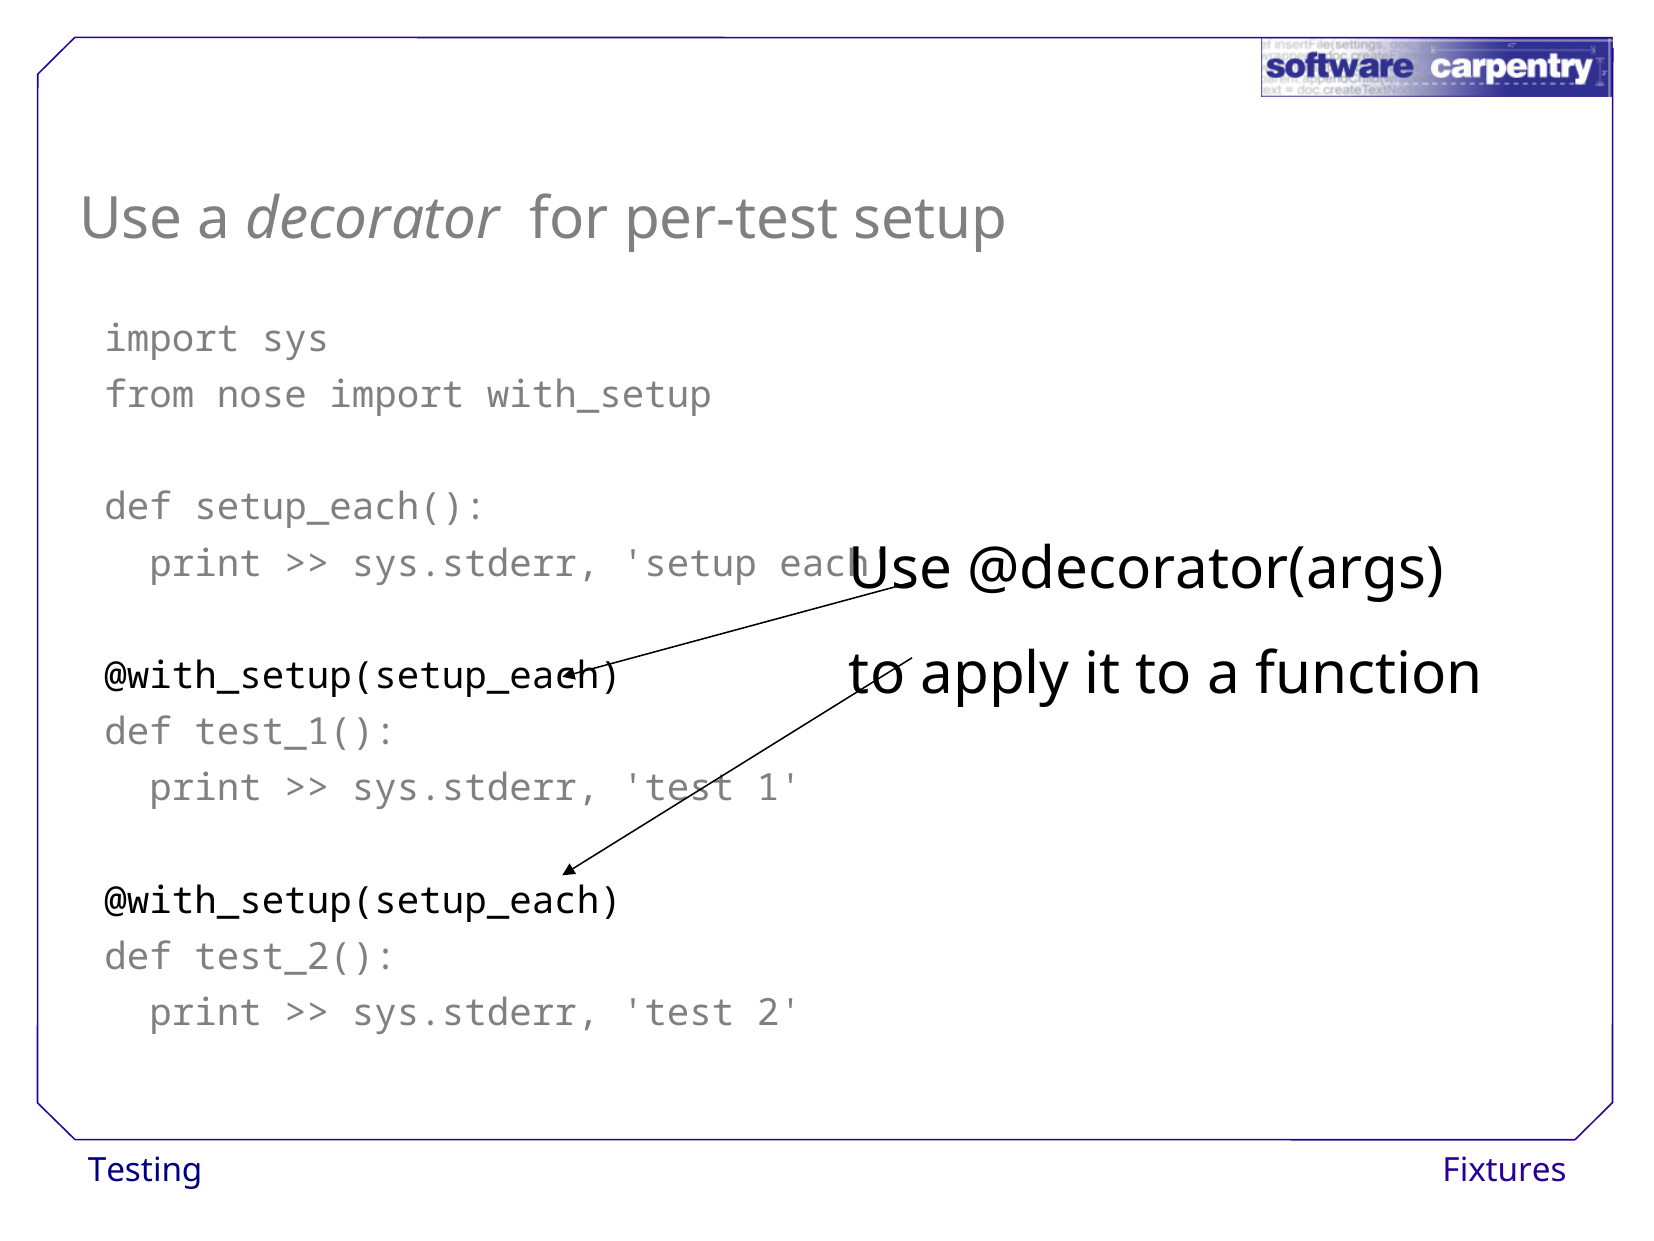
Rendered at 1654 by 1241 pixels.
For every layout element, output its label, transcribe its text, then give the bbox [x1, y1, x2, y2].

text_box import sys from nose import with_setup def setup_each(): print >> sys.stderr, 'setup each' @with_setup(setup_each) def test_1(): print >> sys.stderr, 'test 1' @with_setup(setup_each) def test_2(): print >> sys.stderr, 'test 2' [89, 295, 715, 1121]
picture [1261, 39, 1613, 97]
text_box Use @decorator(args) to apply it to a function [834, 487, 1648, 714]
text_box Use a decorator for per-test setup [64, 138, 1173, 259]
